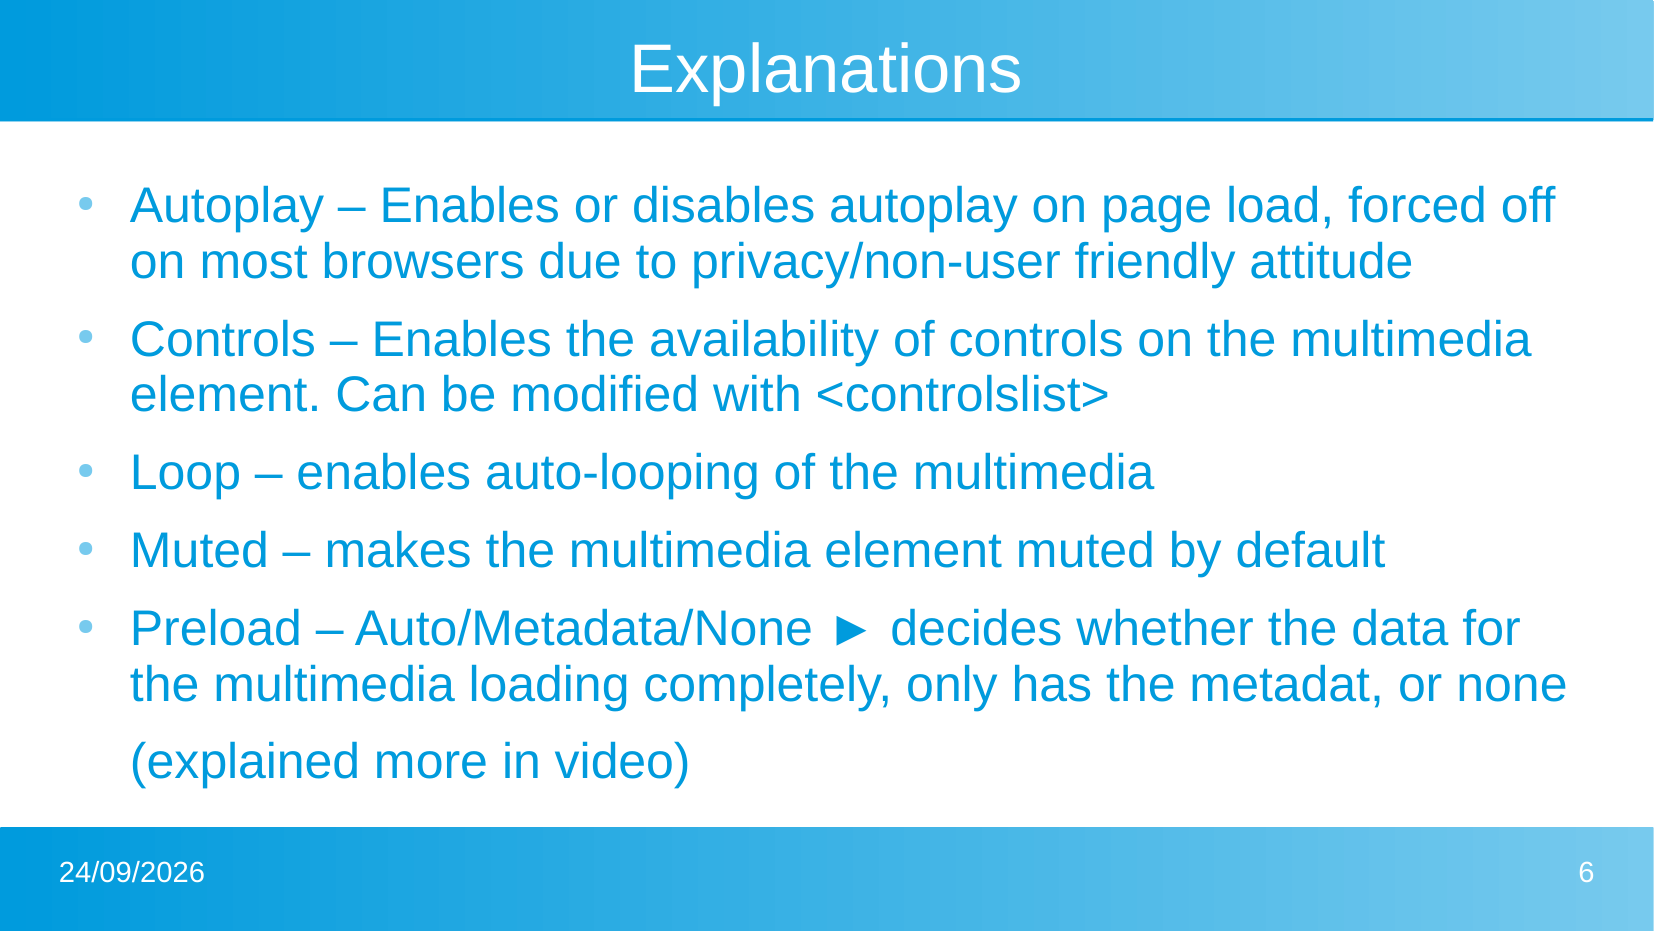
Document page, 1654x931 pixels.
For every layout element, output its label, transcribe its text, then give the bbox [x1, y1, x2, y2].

list Autoplay – Enables or disables autoplay on page load, forced off on most browsers due to privacy/non-user friendly attitude Controls – Enables the availability of controls on the multimedia element. Can be modified with <controlslist> Loop – enables auto-looping of the multimedia Muted – makes the multimedia element muted by default Preload – Auto/Metadata/None ► decides whether the data for the multimedia loading completely, only has the metadat, or none (explained more in video) [59, 177, 1595, 768]
title Explanations [59, 29, 1595, 108]
